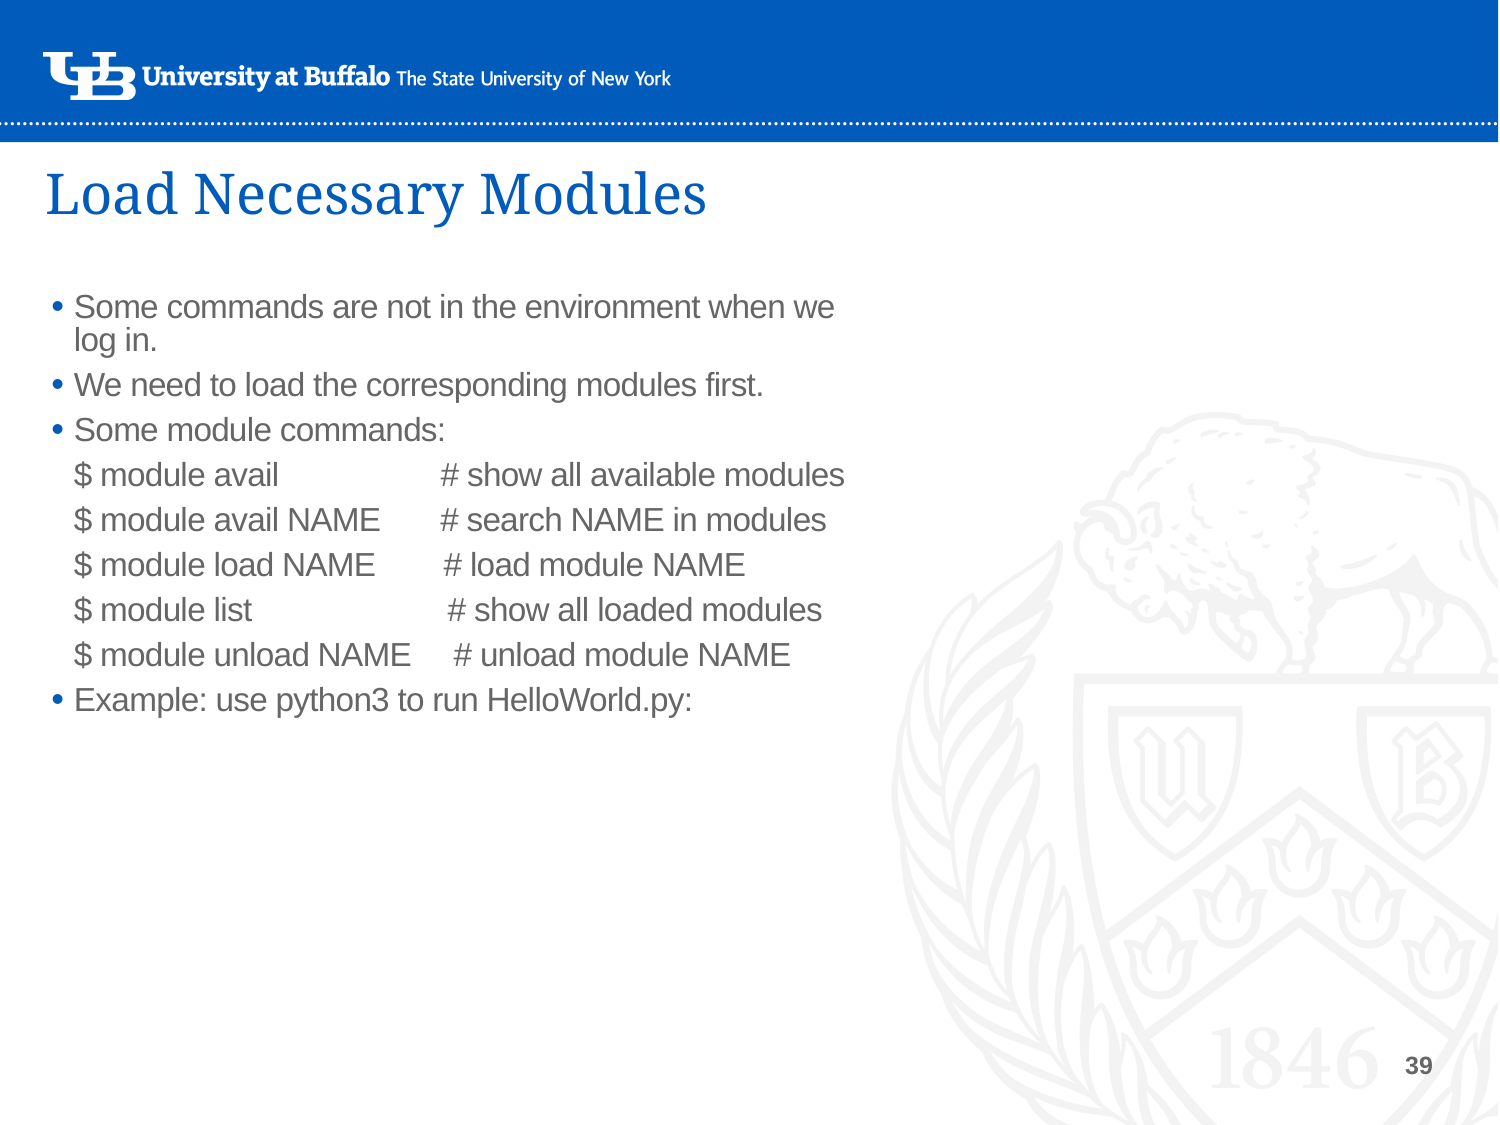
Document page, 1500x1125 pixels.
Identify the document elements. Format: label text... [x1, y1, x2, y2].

title Load Necessary Modules [30, 153, 1387, 233]
list Some commands are not in the environment when we log in. We need to load the corresponding modules first. Some module commands: $ module avail # show all available modules $ module avail NAME # search NAME in modules $ module load NAME # load module NAME $ module list # show all loaded modules $ module unload NAME # unload module NAME Example: use python3 to run HelloWorld.py: [21, 285, 886, 976]
picture [0, 0, 1499, 1125]
